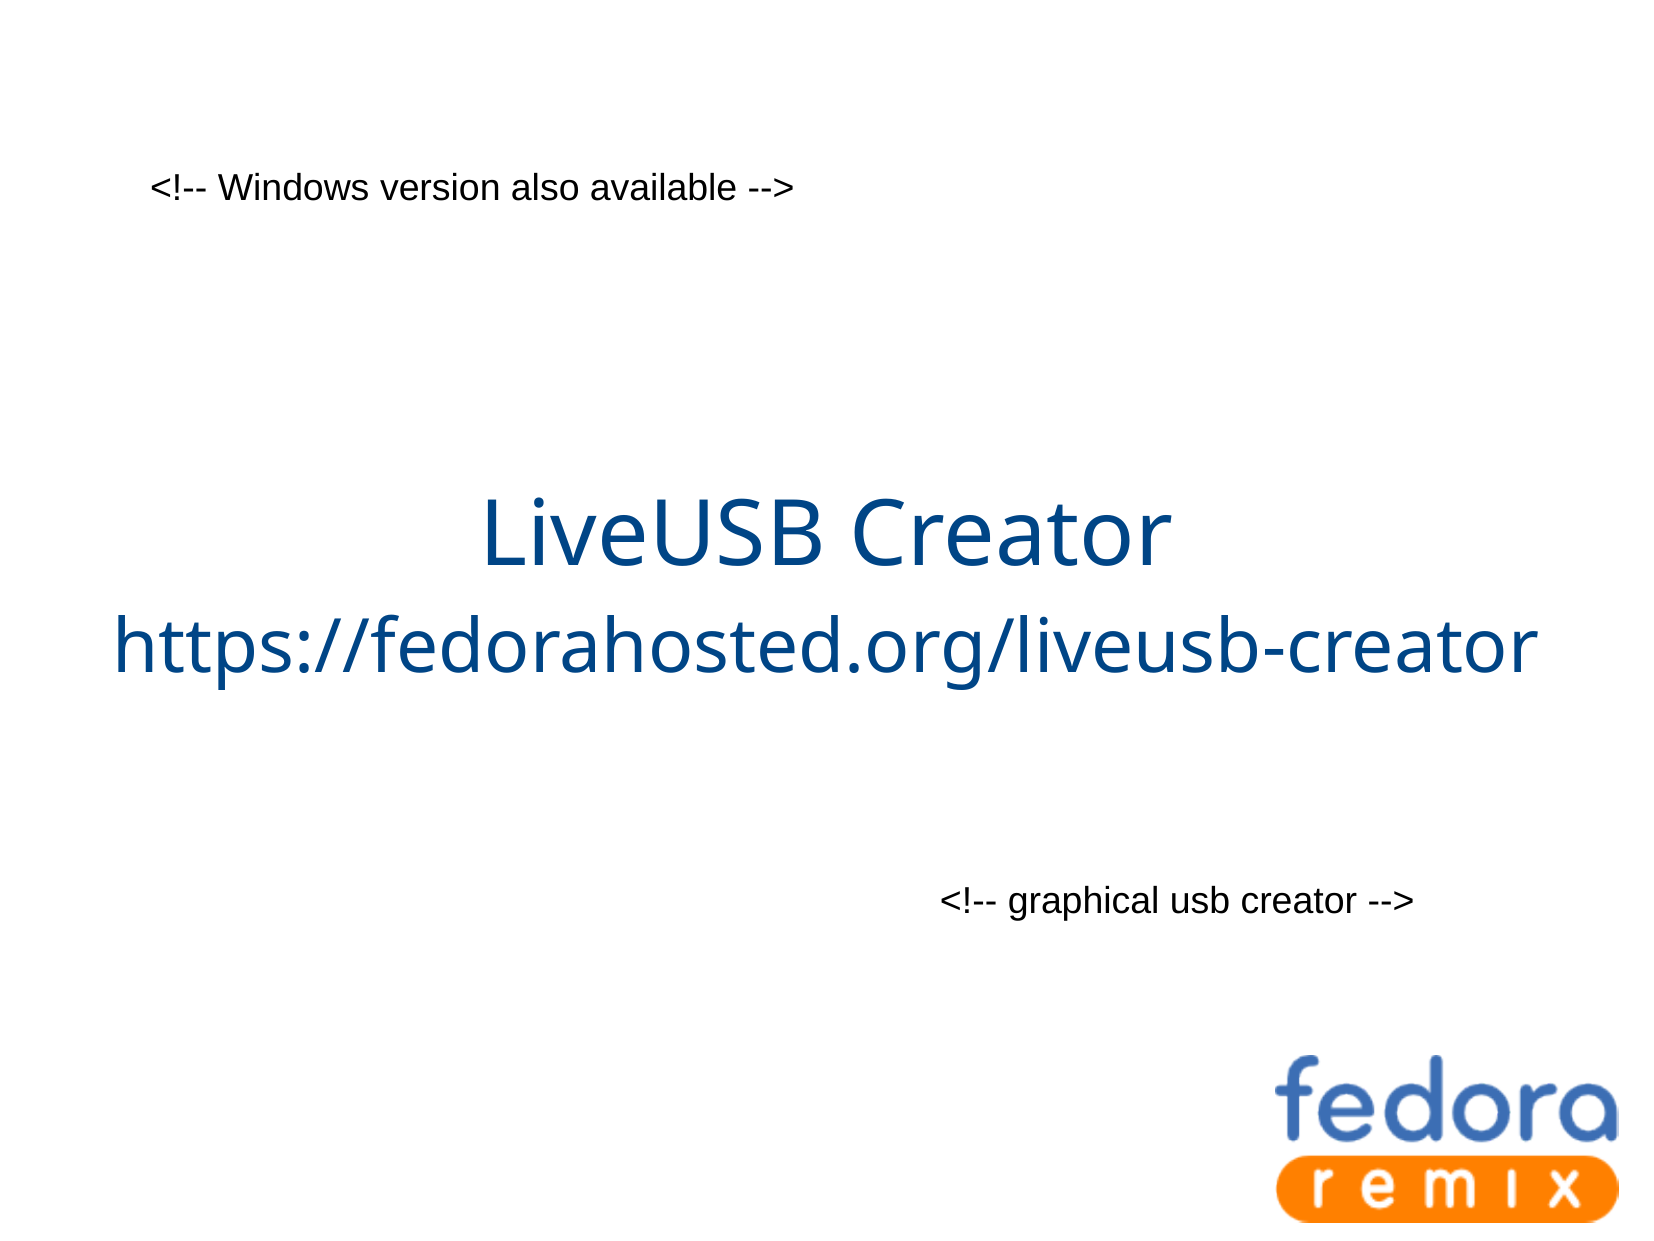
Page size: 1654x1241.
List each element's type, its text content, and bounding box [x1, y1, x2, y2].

text_box <!-- Windows version also available --> [120, 150, 826, 226]
text_box <!-- graphical usb creator --> [825, 862, 1530, 938]
picture [1275, 1055, 1619, 1223]
title LiveUSB Creator https://fedorahosted.org/liveusb-creator [82, 487, 1571, 676]
